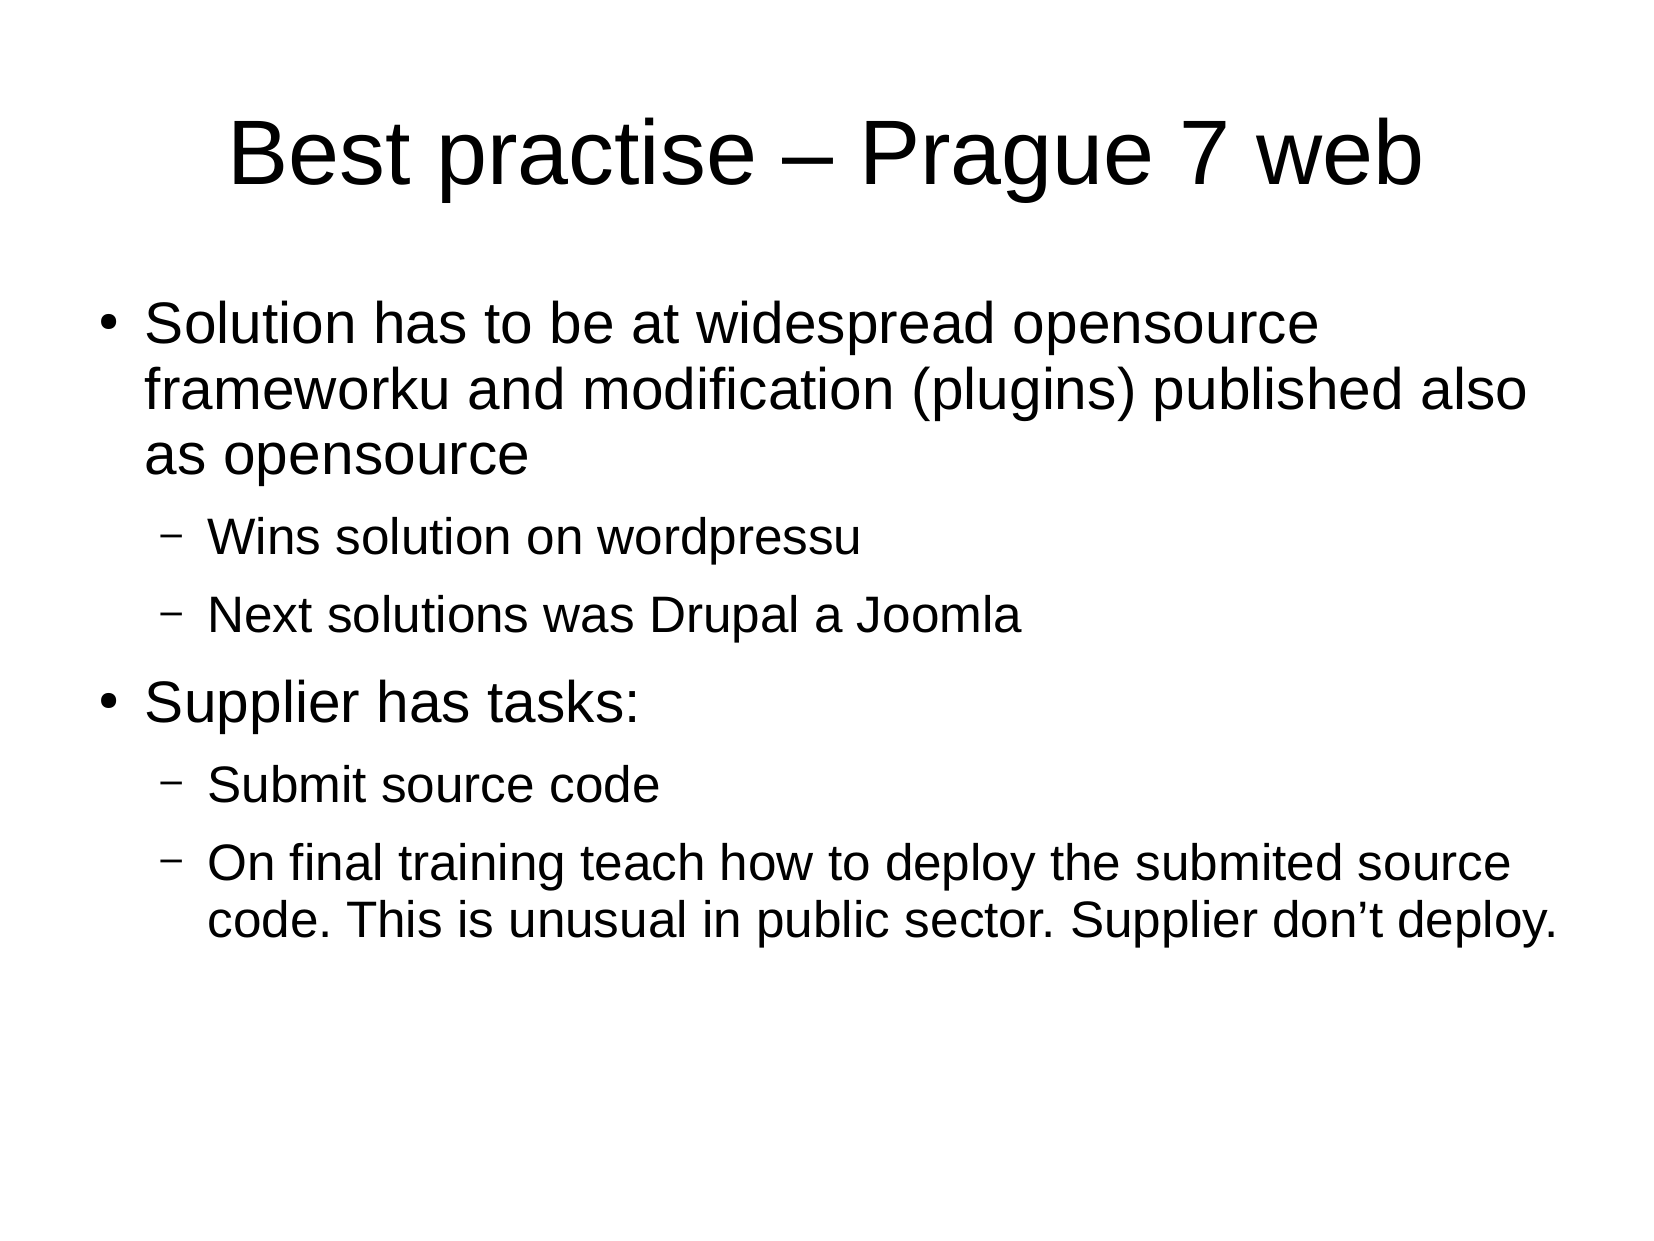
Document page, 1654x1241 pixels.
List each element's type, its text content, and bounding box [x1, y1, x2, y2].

list Solution has to be at widespread opensource frameworku and modification (plugins) published also as opensource Wins solution on wordpressu Next solutions was Drupal a Joomla Supplier has tasks: Submit source code On final training teach how to deploy the submited source code. This is unusual in public sector. Supplier don’t deploy. [82, 290, 1571, 1010]
title Best practise – Prague 7 web [82, 49, 1571, 257]
